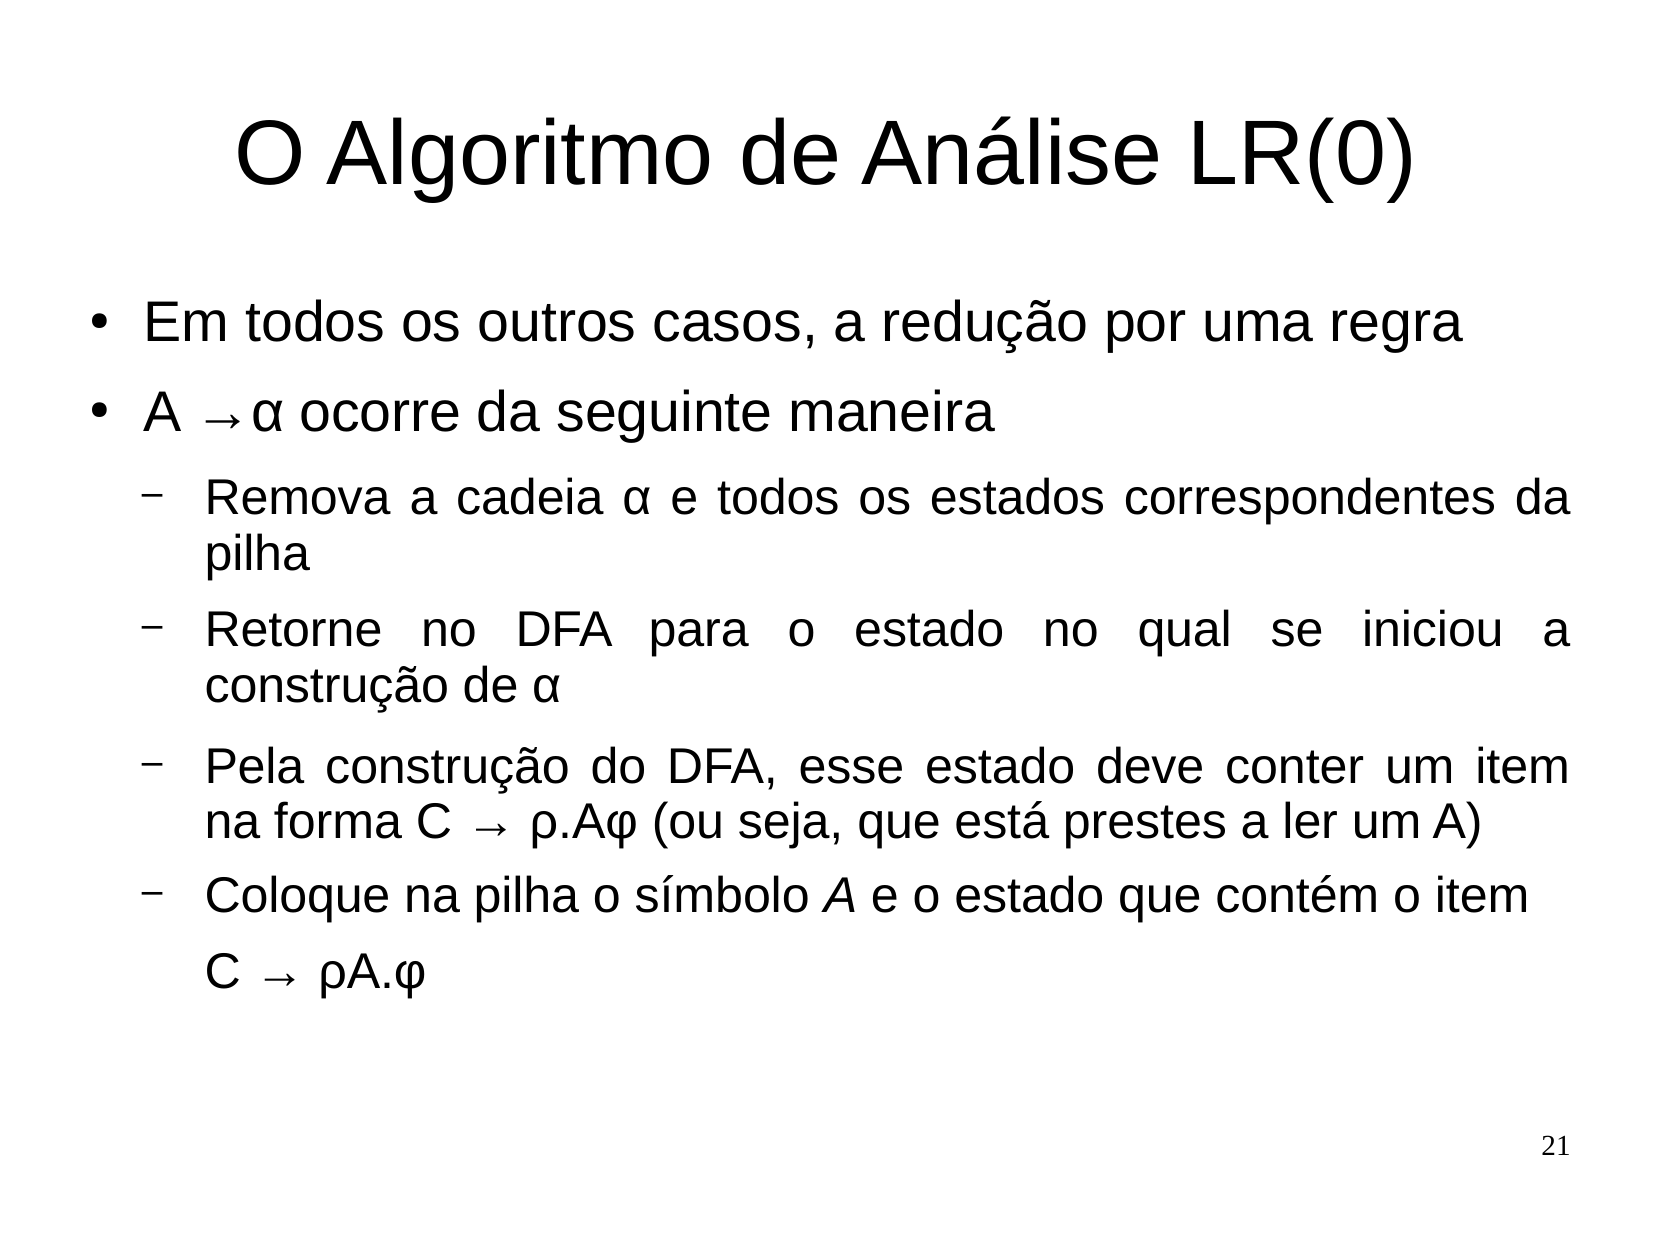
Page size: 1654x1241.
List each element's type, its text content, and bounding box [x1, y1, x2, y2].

title O Algoritmo de Análise LR(0) [82, 49, 1571, 257]
list Em todos os outros casos, a redução por uma regra A →α ocorre da seguinte maneira Remova a cadeia α e todos os estados correspondentes da pilha Retorne no DFA para o estado no qual se iniciou a construção de α Pela construção do DFA, esse estado deve conter um item na forma C → ρ.Aφ (ou seja, que está prestes a ler um A) Coloque na pilha o símbolo A e o estado que contém o item C → ρA.φ [82, 290, 1571, 1010]
